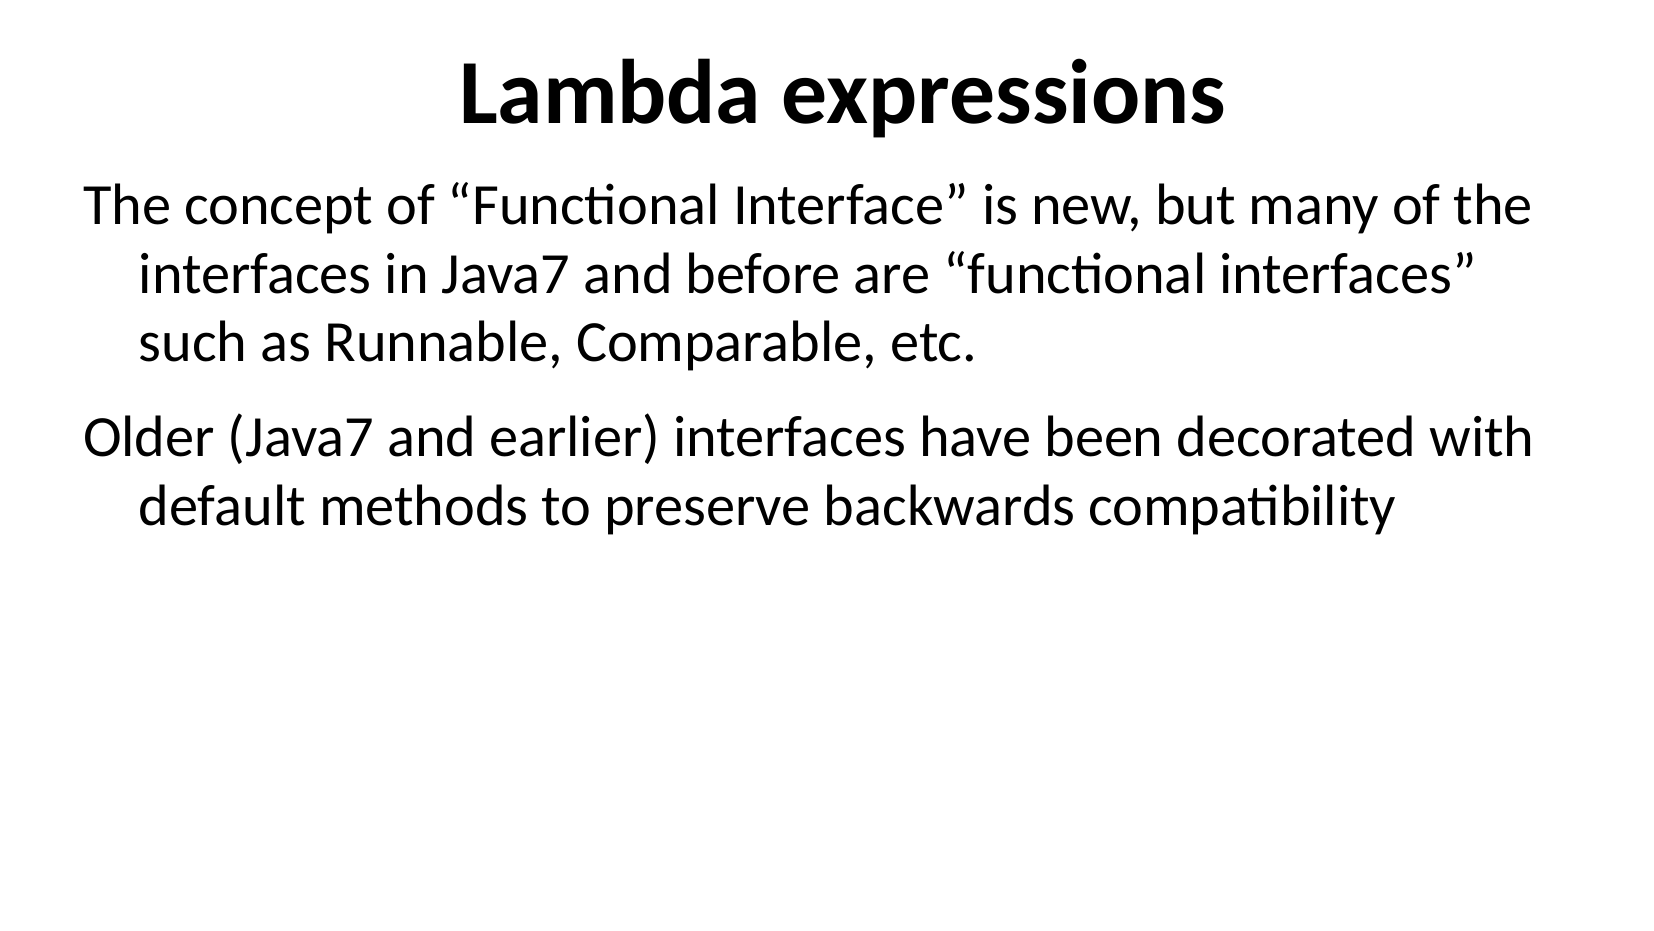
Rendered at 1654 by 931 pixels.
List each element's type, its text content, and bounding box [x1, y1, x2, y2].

list The concept of “Functional Interface” is new, but many of the interfaces in Java7 and before are “functional interfaces” such as Runnable, Comparable, etc. Older (Java7 and earlier) interfaces have been decorated with default methods to preserve backwards compatibility [82, 168, 1538, 889]
title Lambda expressions [82, 36, 1571, 146]
